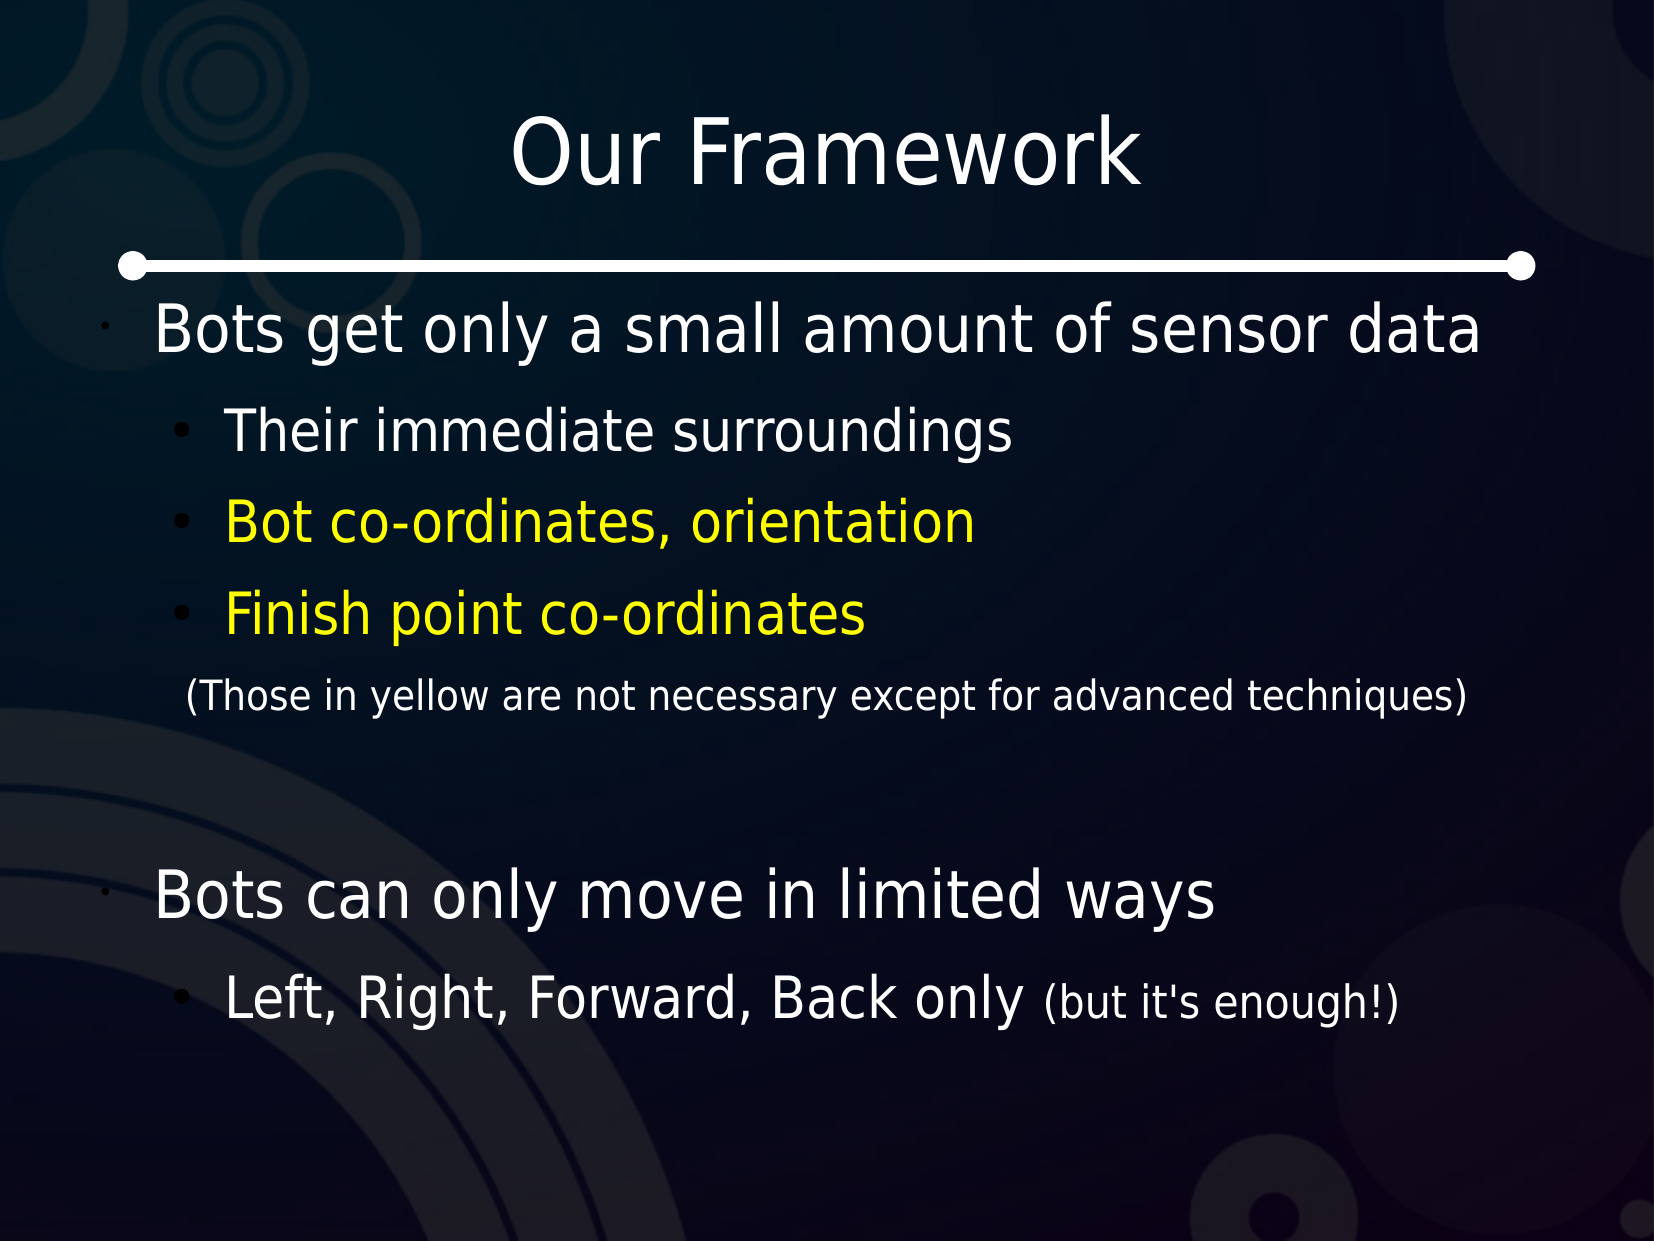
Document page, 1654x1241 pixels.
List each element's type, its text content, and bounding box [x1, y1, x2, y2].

list Bots get only a small amount of sensor data Their immediate surroundings Bot co-ordinates, orientation Finish point co-ordinates (Those in yellow are not necessary except for advanced techniques) Bots can only move in limited ways Left, Right, Forward, Back only (but it's enough!) [82, 290, 1571, 1094]
title Our Framework [82, 56, 1571, 250]
picture [0, 0, 1654, 1241]
